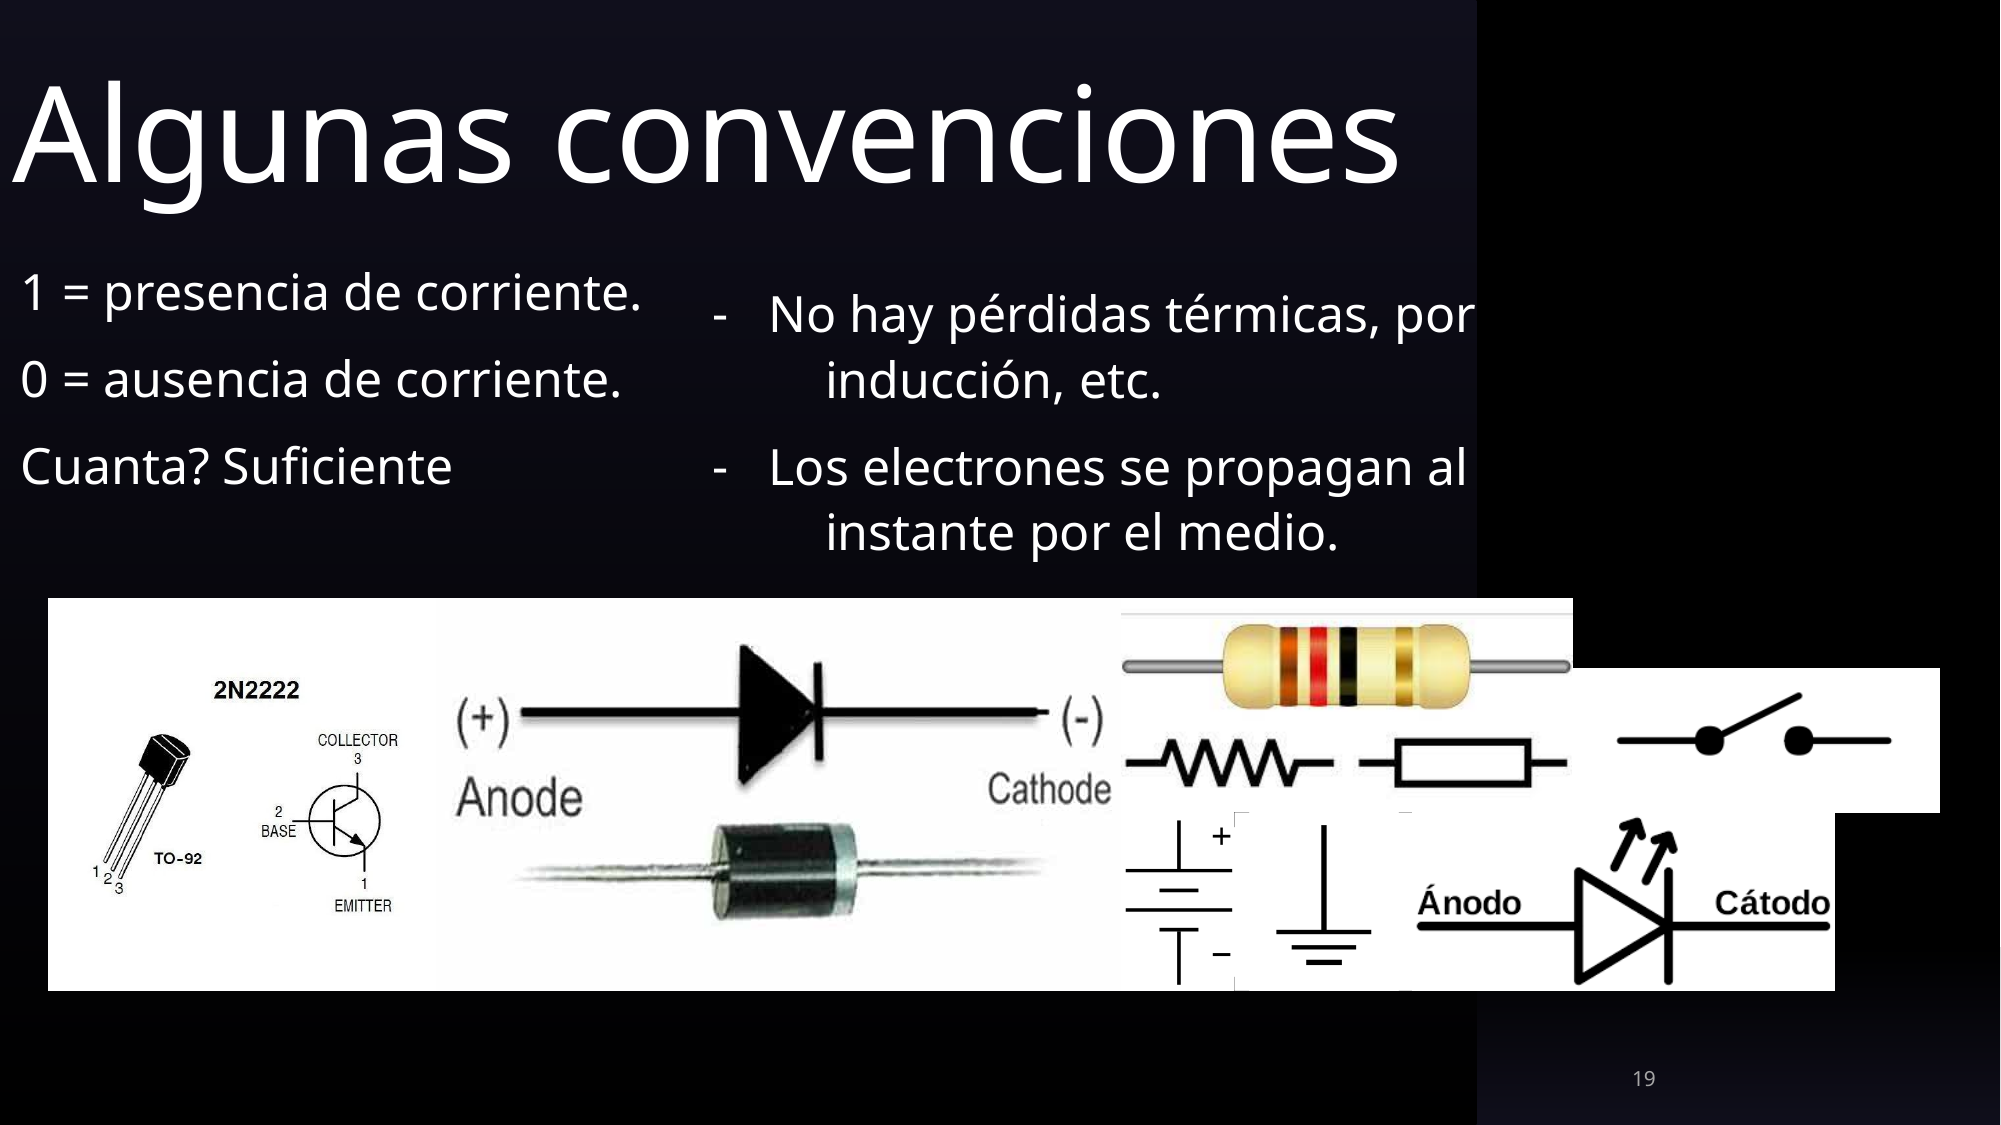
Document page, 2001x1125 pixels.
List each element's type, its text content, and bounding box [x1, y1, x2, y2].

text_box No hay pérdidas térmicas, por inducción, etc. Los electrones se propagan al instante por el medio. [712, 276, 1605, 562]
subtitle 1 = presencia de corriente. 0 = ausencia de corriente. Cuanta? Suficiente [20, 254, 913, 541]
picture [48, 598, 1940, 991]
text_box [1632, 1067, 1910, 1093]
title Algunas convenciones [12, 42, 1716, 212]
